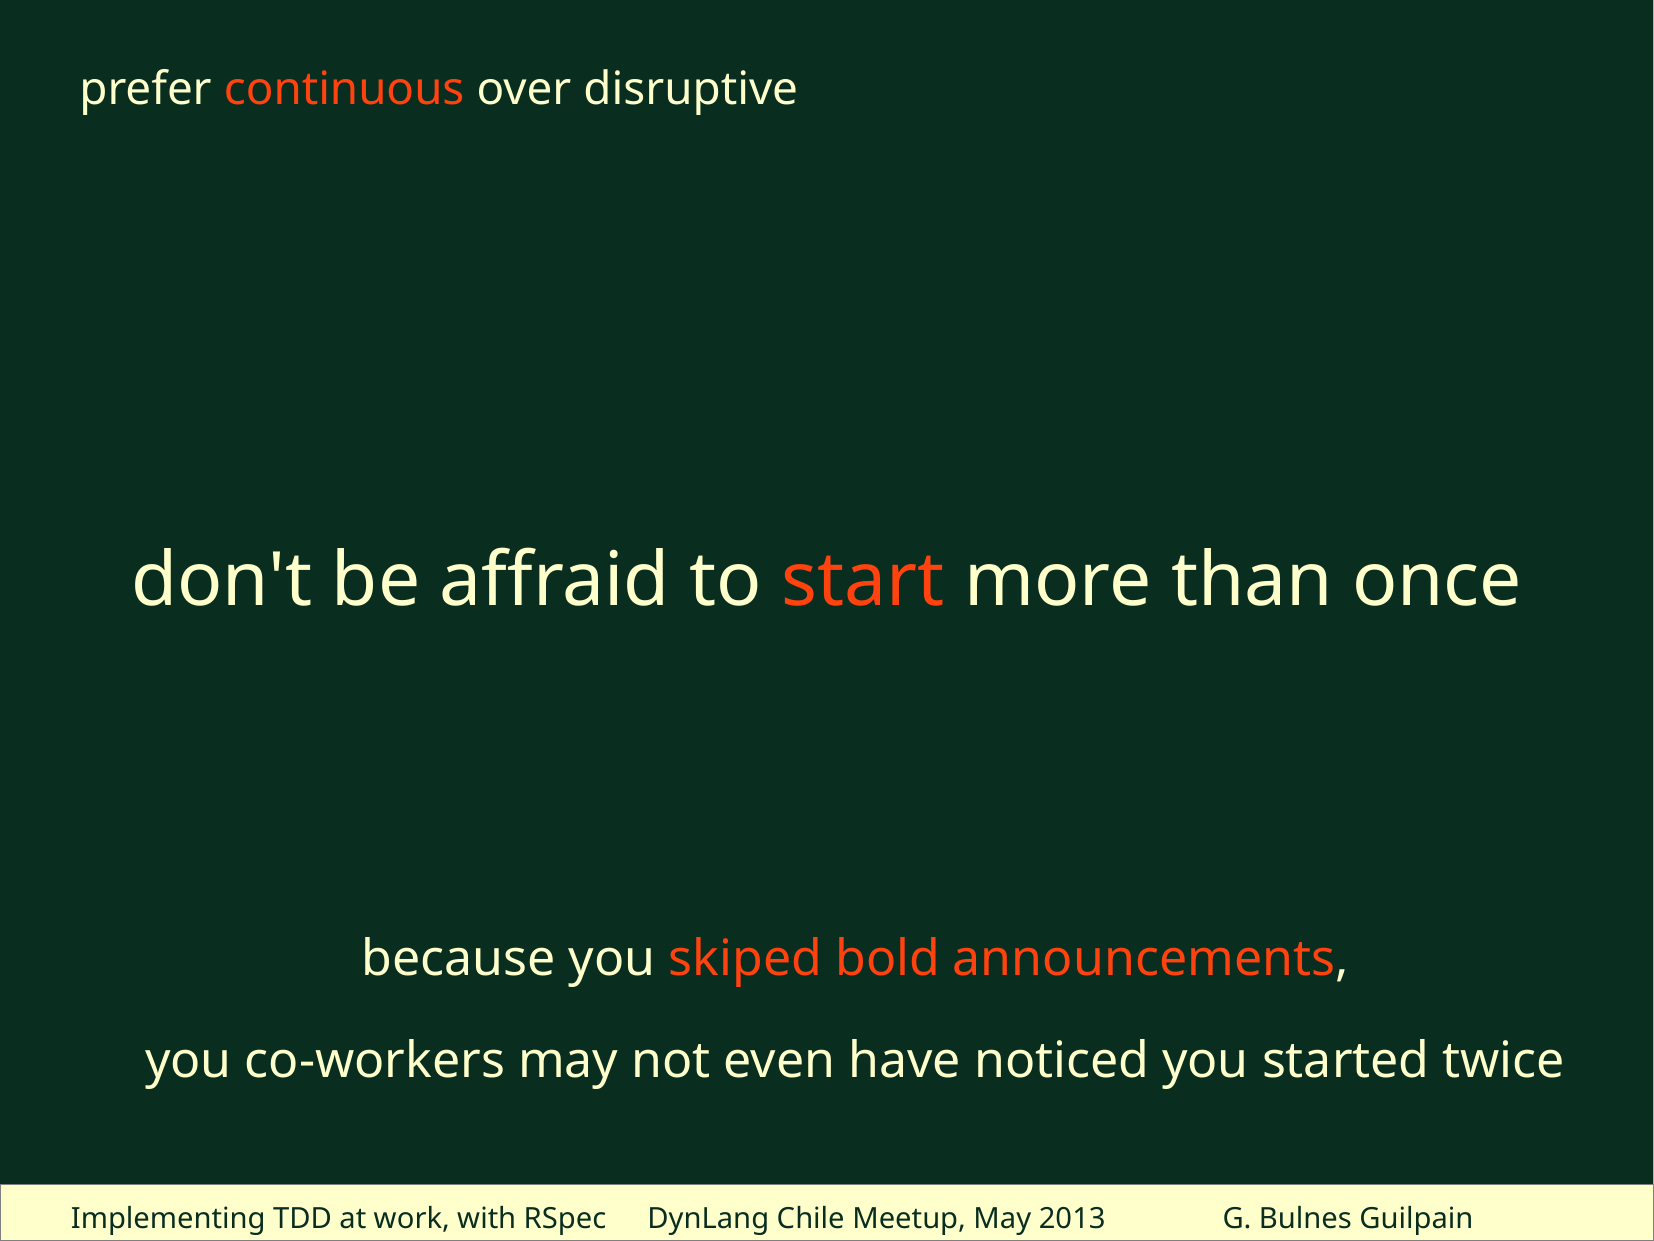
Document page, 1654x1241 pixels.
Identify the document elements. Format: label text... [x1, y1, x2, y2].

text_box [0, 1184, 1654, 1241]
text_box because you skiped bold announcements, you co-workers may not even have noticed you started twice [130, 879, 1524, 1035]
subtitle don't be affraid to start more than once [82, 49, 1571, 1171]
text_box DynLang Chile Meetup, May 2013 [632, 1190, 1021, 1239]
text_box prefer continuous over disruptive [64, 48, 657, 115]
text_box Implementing TDD at work, with RSpec [56, 1190, 506, 1239]
text_box G. Bulnes Guilpain [1207, 1190, 1435, 1239]
